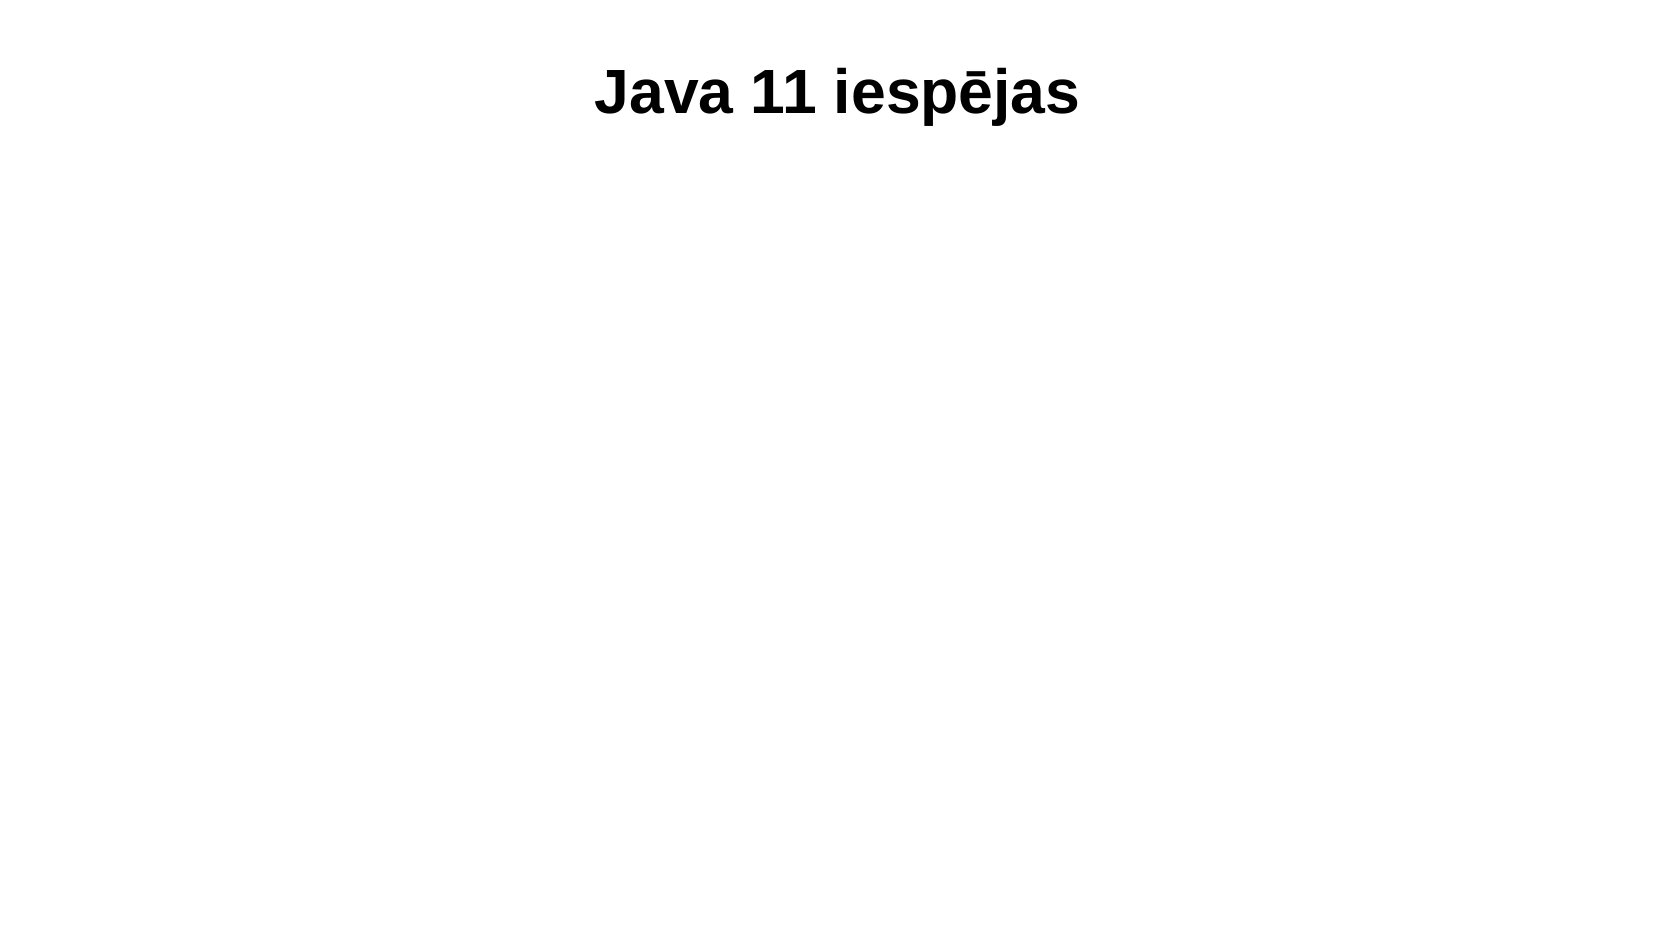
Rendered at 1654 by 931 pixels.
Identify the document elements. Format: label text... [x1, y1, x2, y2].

title Java 11 iespējas [82, 37, 1571, 147]
